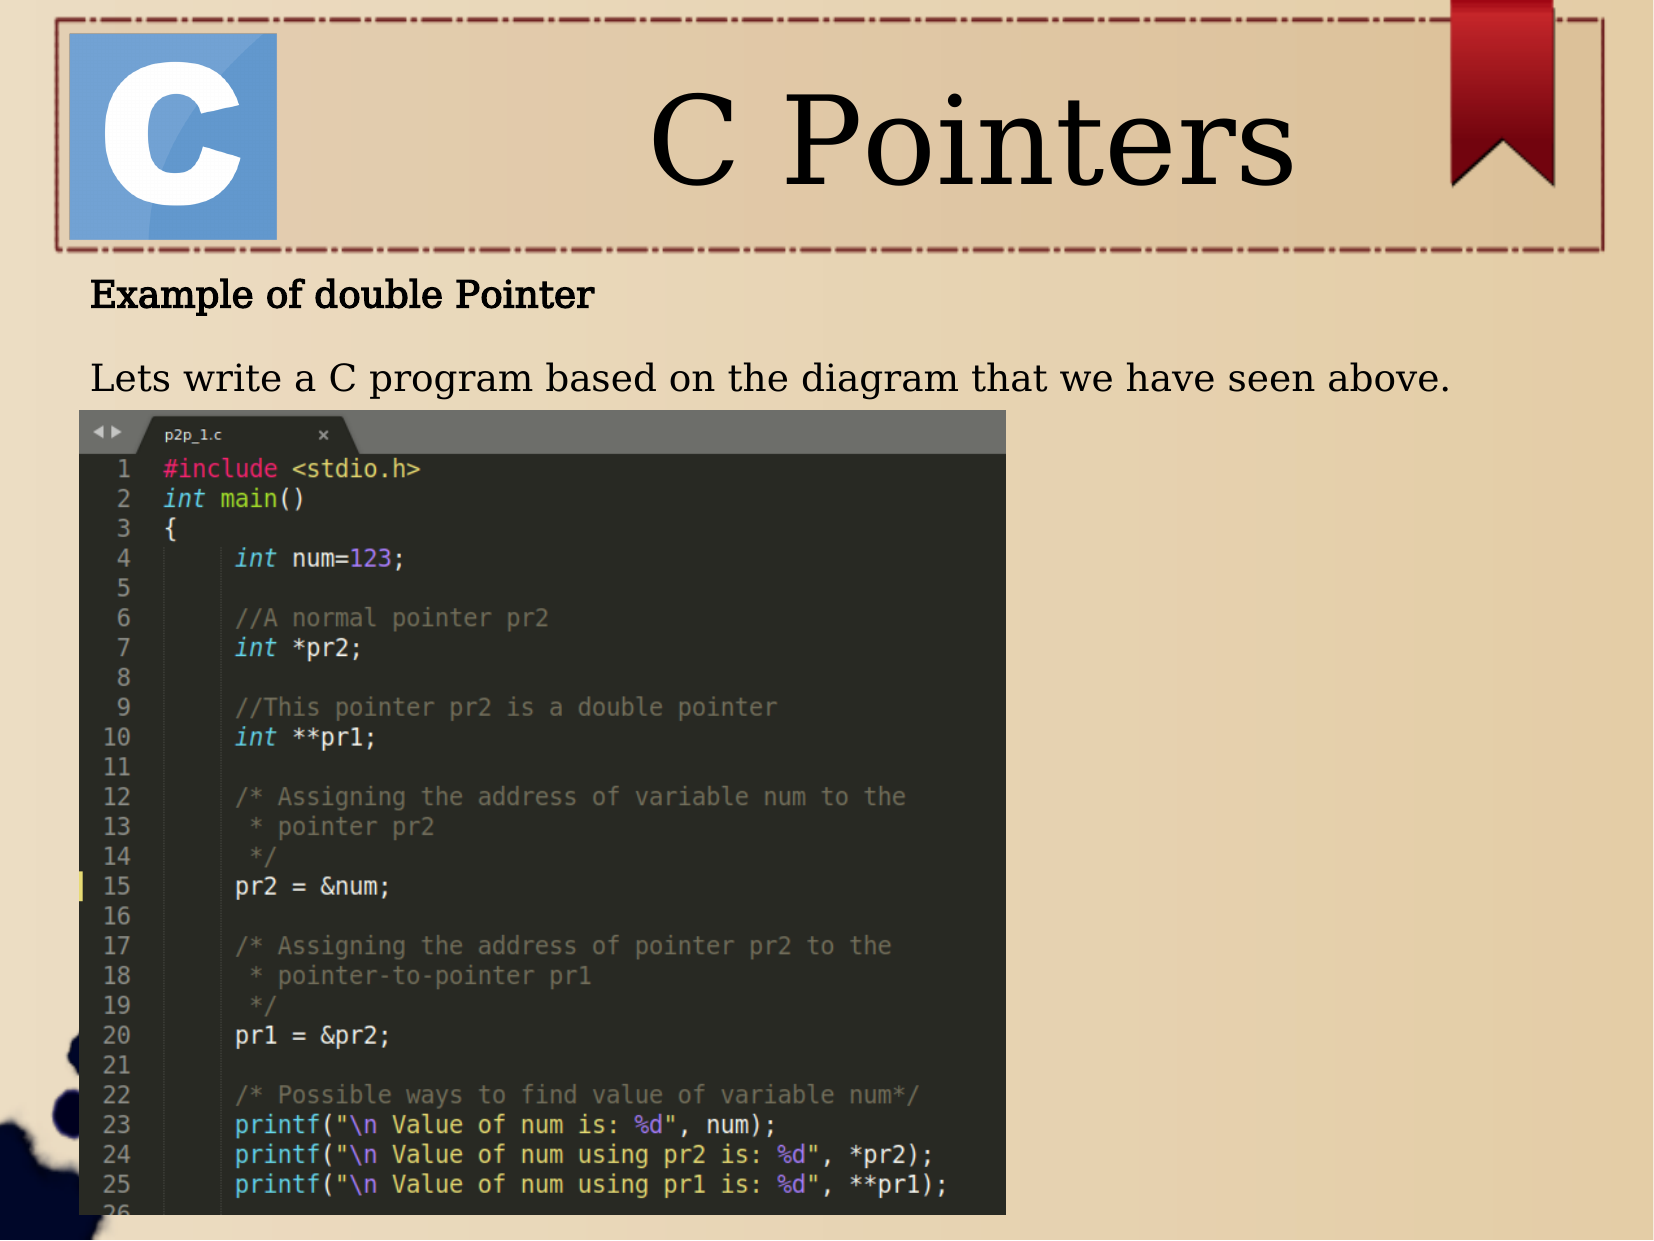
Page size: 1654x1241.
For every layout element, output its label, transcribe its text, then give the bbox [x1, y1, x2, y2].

picture [0, 0, 1654, 1240]
text_box Example of double Pointer Lets write a C program based on the diagram that we have seen above. [75, 266, 1606, 418]
title C Pointers [495, 47, 1413, 229]
